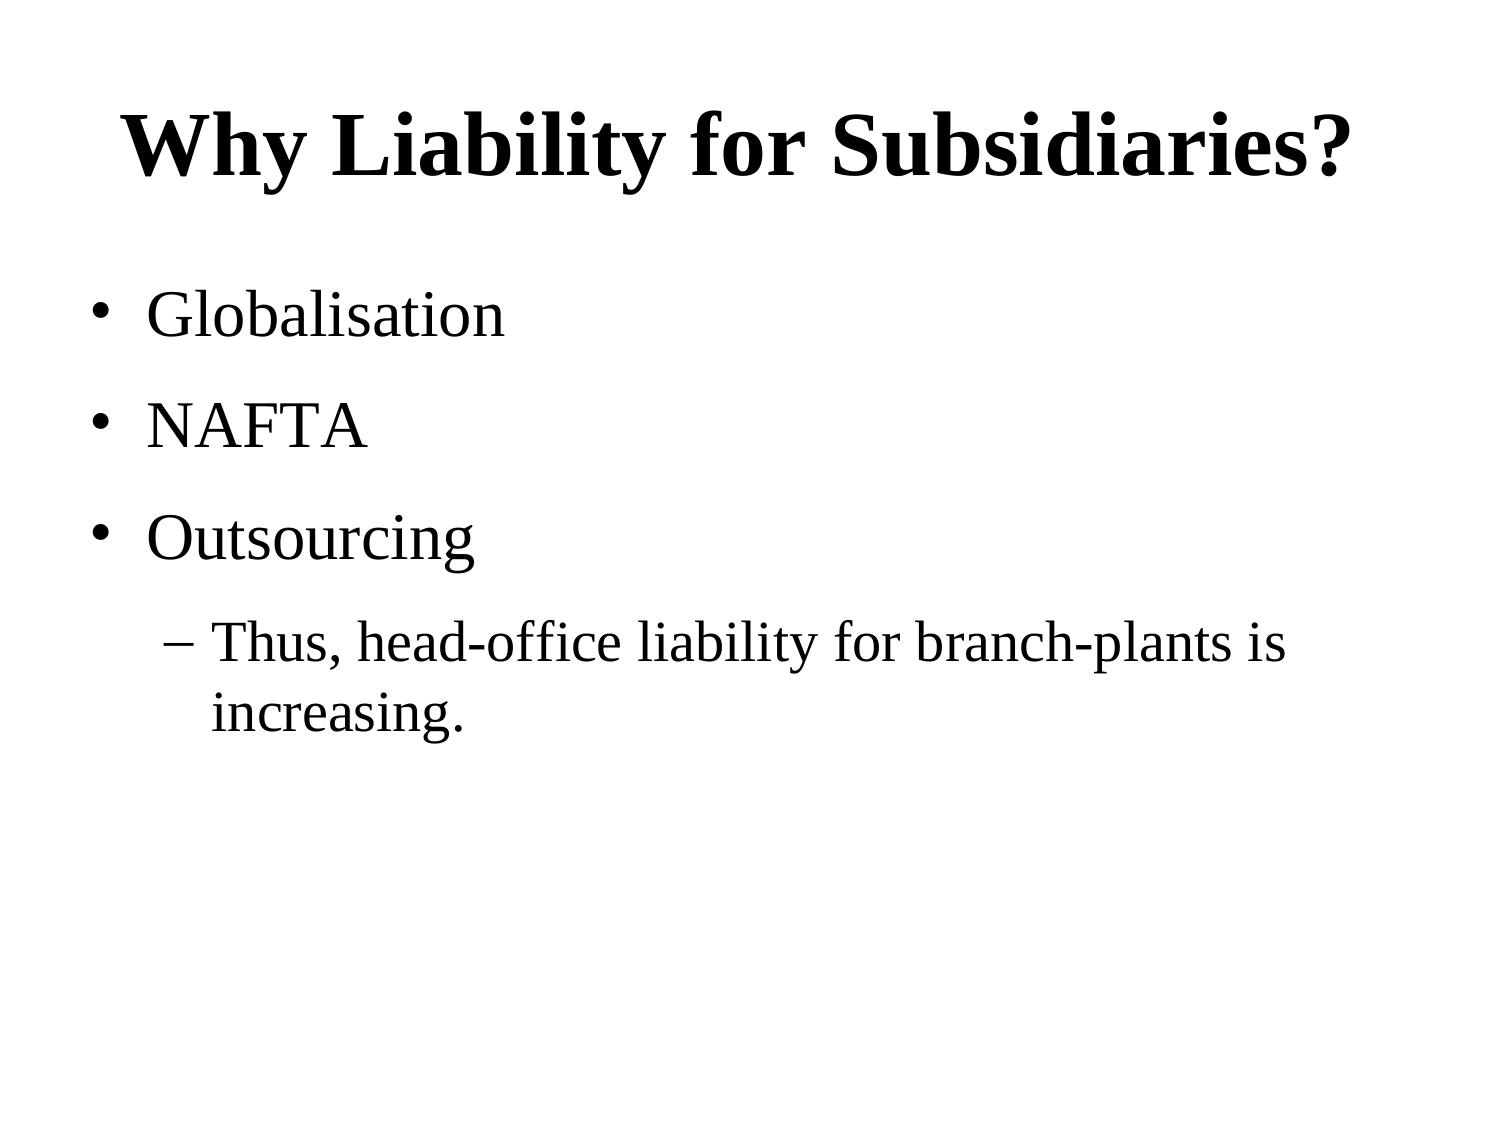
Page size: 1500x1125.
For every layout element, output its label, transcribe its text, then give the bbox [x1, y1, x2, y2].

title Why Liability for Subsidiaries? [75, 45, 1426, 233]
list Globalisation NAFTA Outsourcing Thus, head-office liability for branch-plants is increasing. [75, 262, 1426, 1005]
